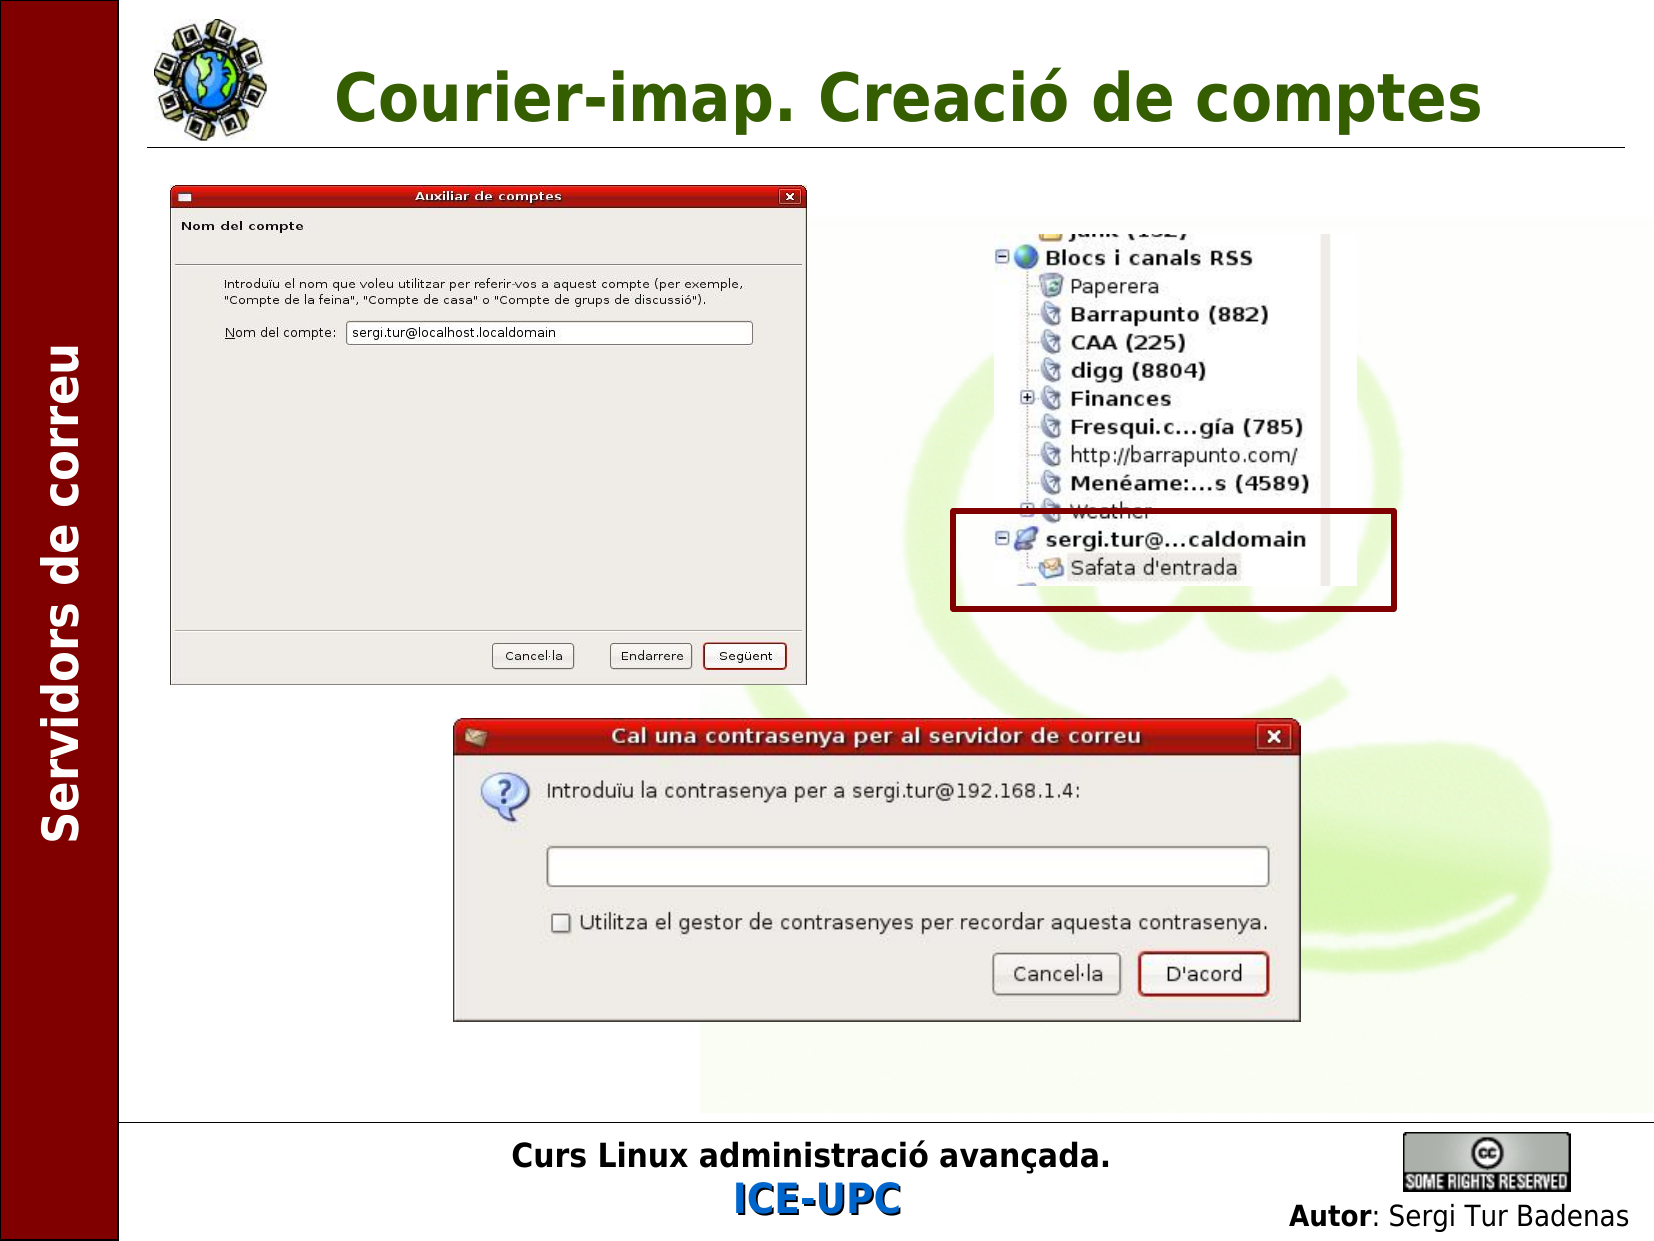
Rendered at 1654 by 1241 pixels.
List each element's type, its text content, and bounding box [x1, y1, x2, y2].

picture [170, 185, 1654, 1113]
title Courier-imap. Creació de comptes [165, 56, 1654, 141]
picture [154, 19, 268, 142]
picture [1403, 1132, 1571, 1192]
